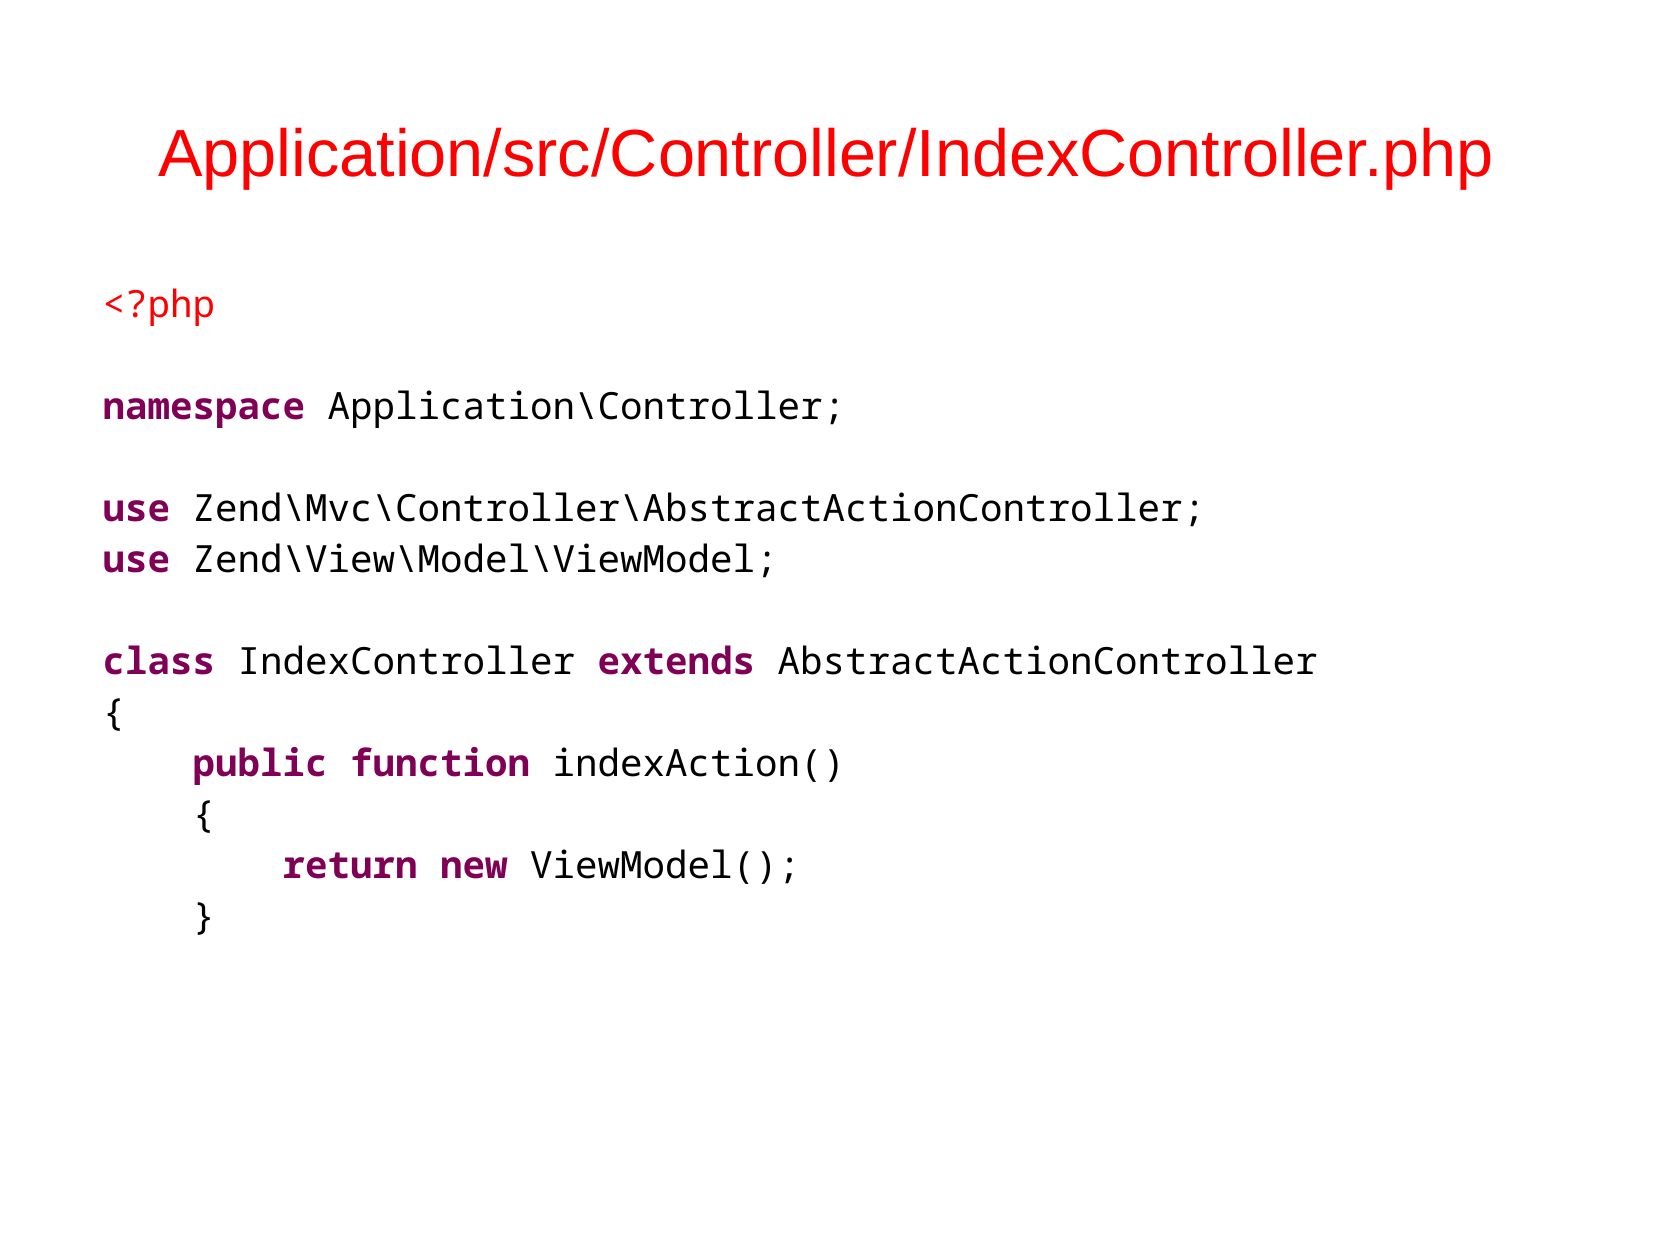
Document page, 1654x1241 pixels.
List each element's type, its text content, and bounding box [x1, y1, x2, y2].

text_box <?php namespace Application\Controller; use Zend\Mvc\Controller\AbstractActionController; use Zend\View\Model\ViewModel; class IndexController extends AbstractActionController { public function indexAction() { return new ViewModel(); } [87, 270, 1562, 1205]
title Application/src/Controller/IndexController.php [82, 49, 1571, 257]
